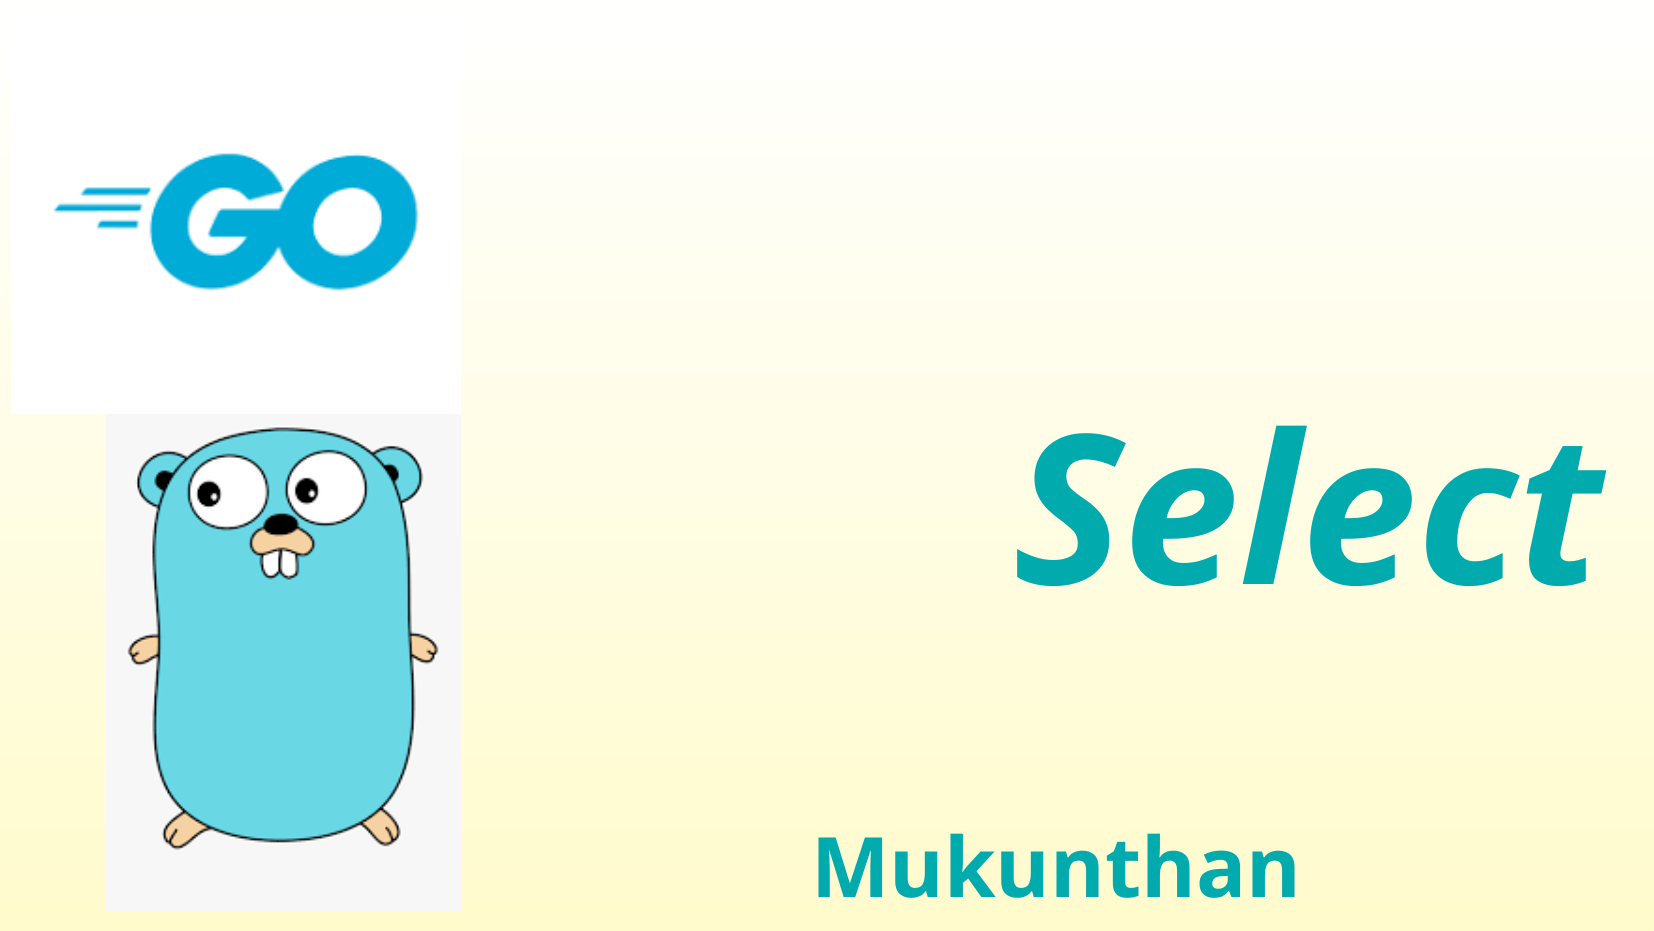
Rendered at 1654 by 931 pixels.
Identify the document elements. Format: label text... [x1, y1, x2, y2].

picture [11, 17, 461, 913]
text_box Select [578, 354, 1619, 603]
text_box Mukunthan Ragavan [796, 801, 1630, 910]
